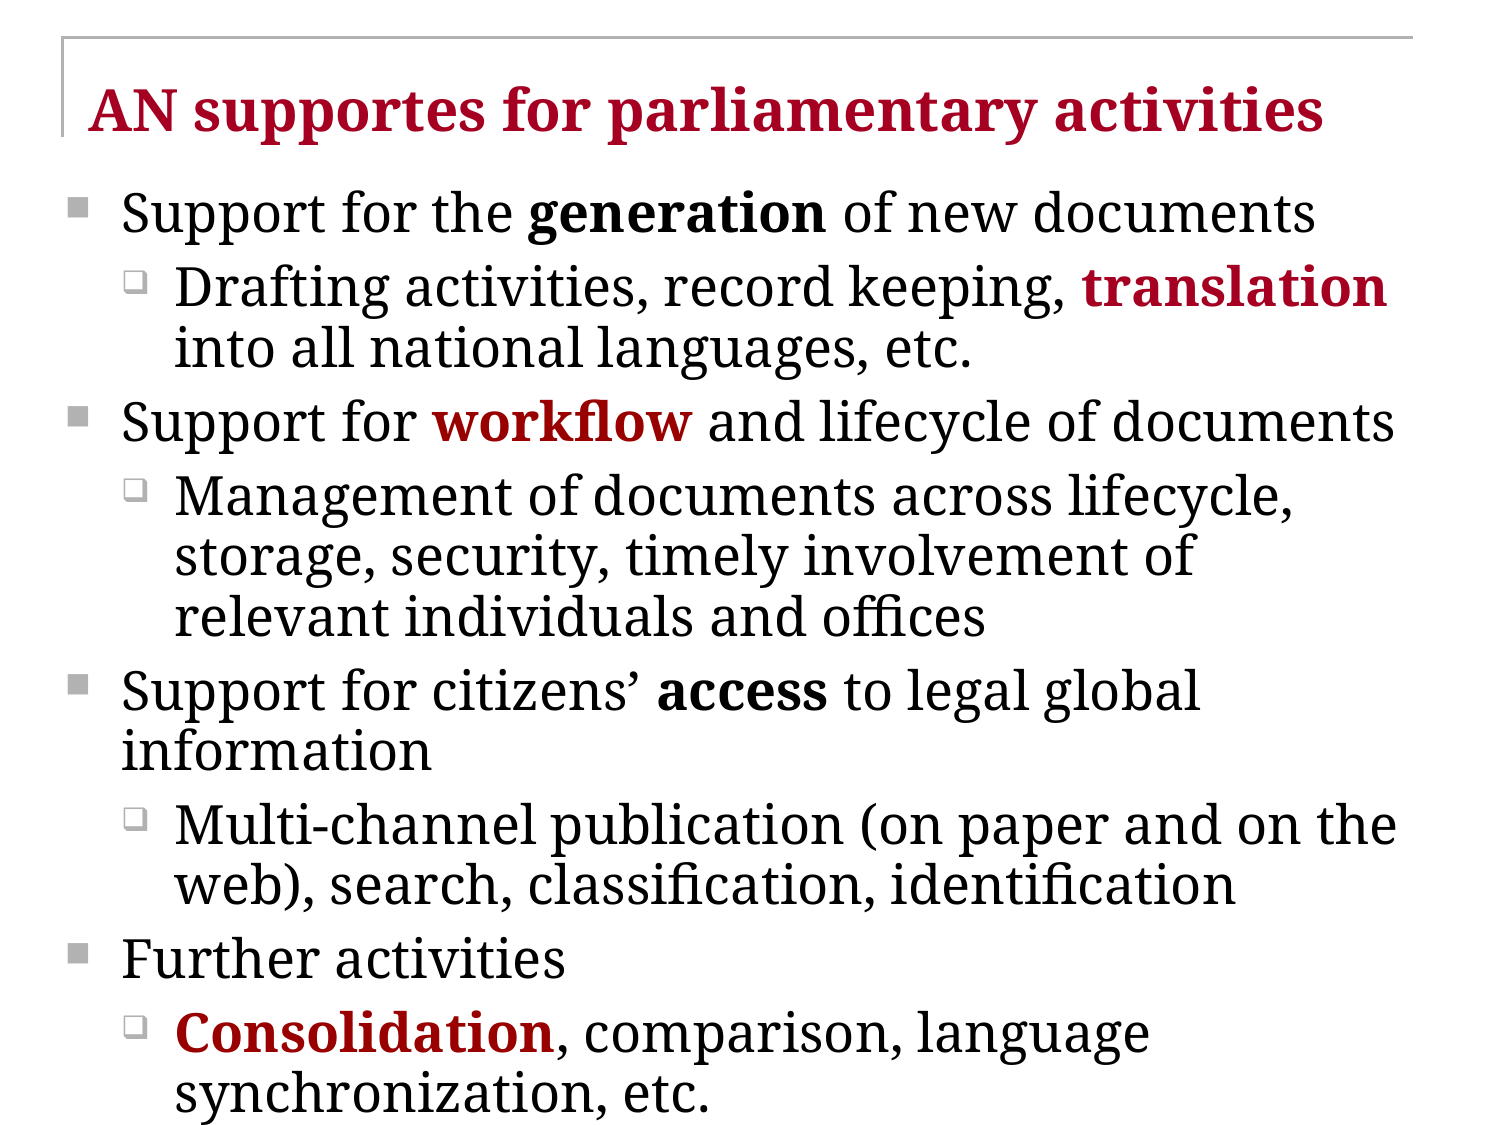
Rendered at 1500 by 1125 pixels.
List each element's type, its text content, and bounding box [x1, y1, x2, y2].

list Support for the generation of new documents Drafting activities, record keeping, translation into all national languages, etc. Support for workflow and lifecycle of documents Management of documents across lifecycle, storage, security, timely involvement of relevant individuals and offices Support for citizens’ access to legal global information Multi-channel publication (on paper and on the web), search, classification, identification Further activities Consolidation, comparison, language synchronization, etc. [64, 184, 1424, 1125]
title AN supportes for parliamentary activities [88, 30, 1459, 185]
